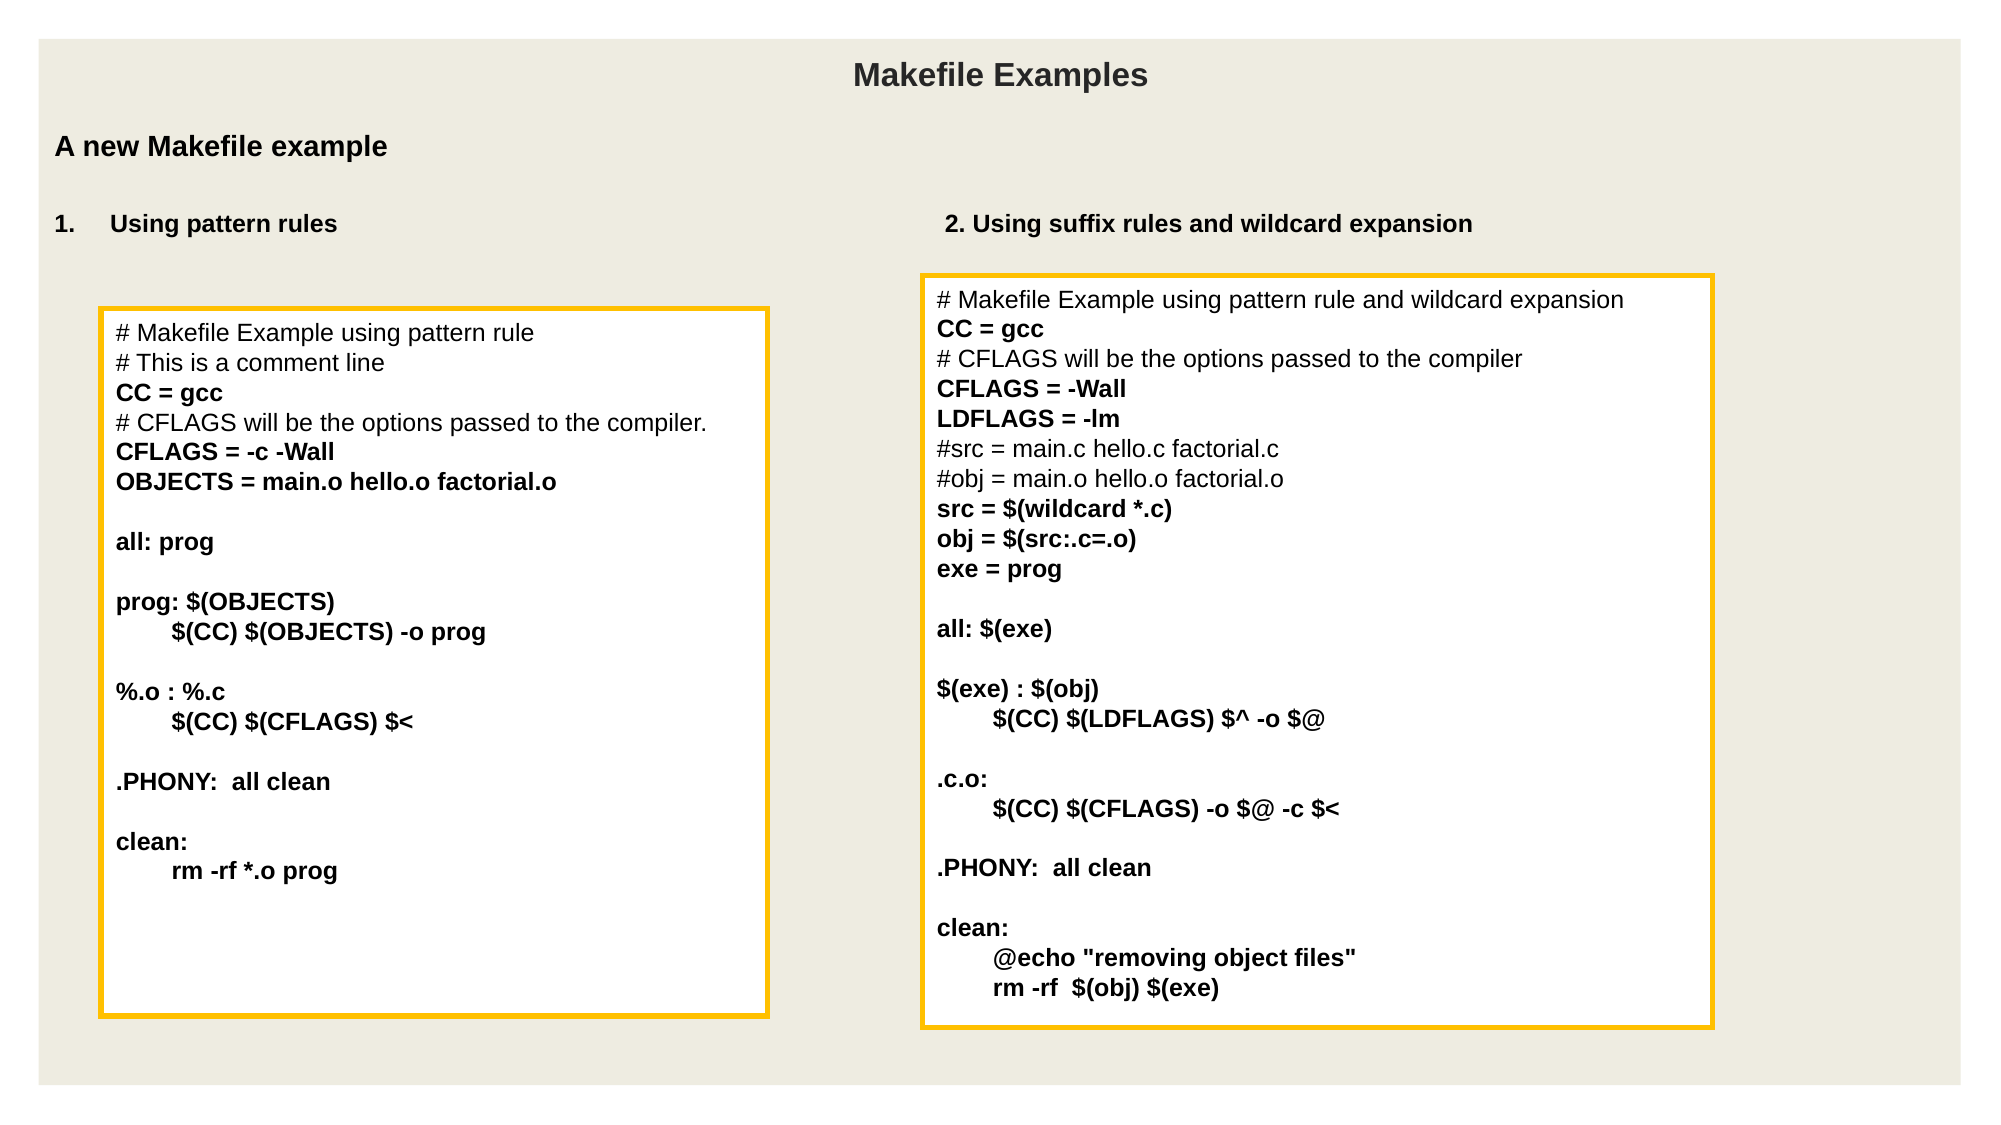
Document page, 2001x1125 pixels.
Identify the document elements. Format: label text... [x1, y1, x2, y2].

text_box Makefile Examples [39, 39, 1963, 106]
text_box # Makefile Example using pattern rule # This is a comment line CC = gcc # CFLAGS will be the options passed to the compiler. CFLAGS = -c -Wall OBJECTS = main.o hello.o factorial.o all: prog prog: $(OBJECTS) $(CC) $(OBJECTS) -o prog %.o : %.c $(CC) $(CFLAGS) $< .PHONY: all clean clean: rm -rf *.o prog [100, 308, 768, 1016]
text_box # Makefile Example using pattern rule and wildcard expansion CC = gcc # CFLAGS will be the options passed to the compiler CFLAGS = -Wall LDFLAGS = -lm #src = main.c hello.c factorial.c #obj = main.o hello.o factorial.o src = $(wildcard *.c) obj = $(src:.c=.o) exe = prog all: $(exe) $(exe) : $(obj) $(CC) $(LDFLAGS) $^ -o $@ .c.o: $(CC) $(CFLAGS) -o $@ -c $< .PHONY: all clean clean: @echo "removing object files" rm -rf $(obj) $(exe) [922, 275, 1713, 1028]
text_box A new Makefile example 1. Using pattern rules 2. Using suffix rules and wildcard expansion [39, 120, 1963, 1087]
